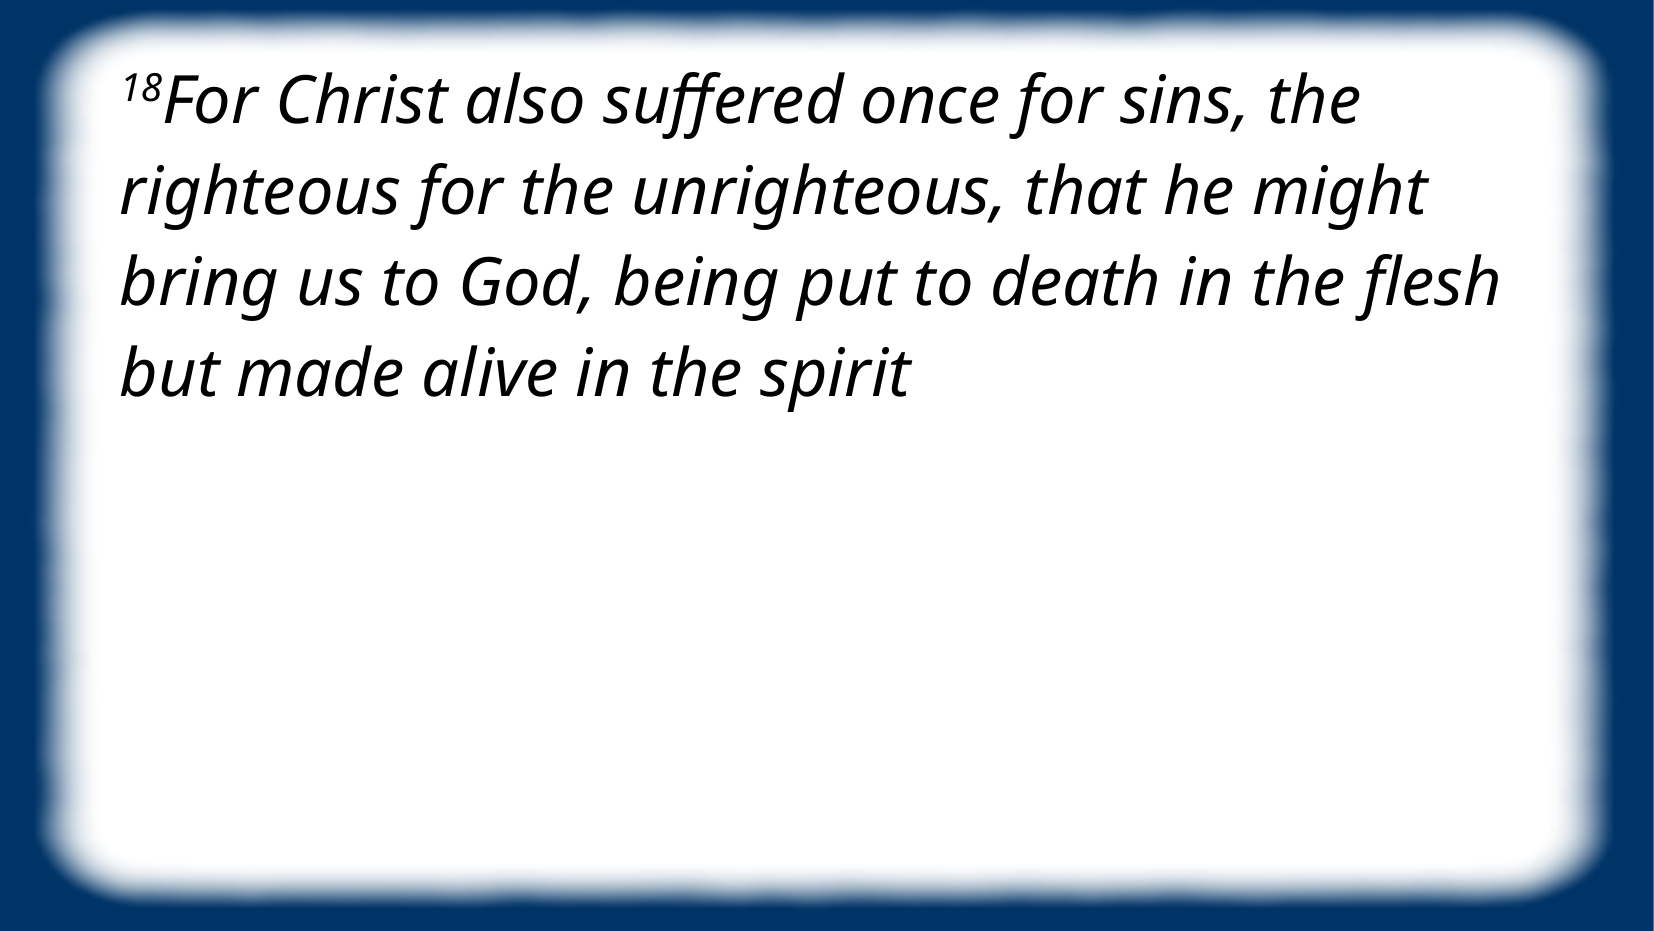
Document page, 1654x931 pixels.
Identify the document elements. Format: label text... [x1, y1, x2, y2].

picture [0, 0, 1654, 931]
text_box 18For Christ also suffered once for sins, the righteous for the unrighteous, that he might bring us to God, being put to death in the flesh but made alive in the spirit [105, 45, 1546, 415]
